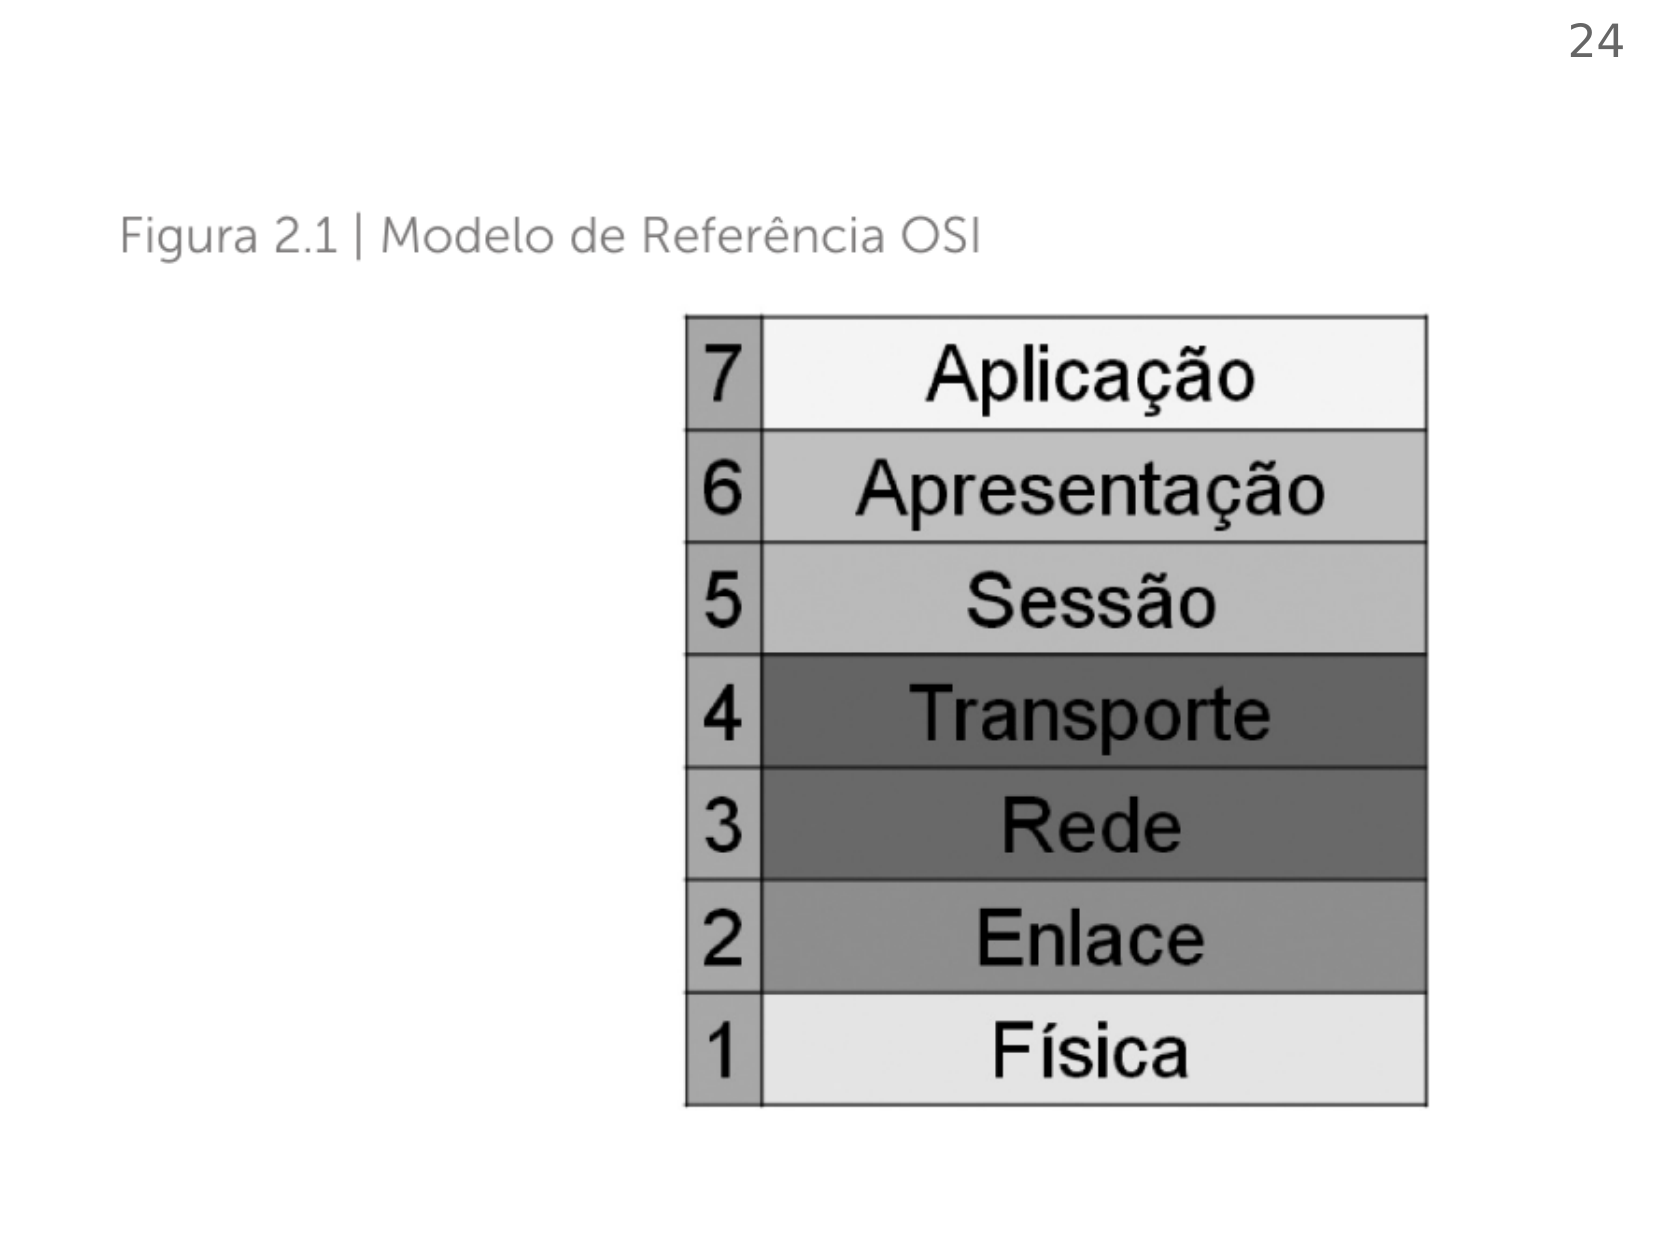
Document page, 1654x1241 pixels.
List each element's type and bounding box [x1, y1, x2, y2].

picture [118, 206, 1433, 1111]
